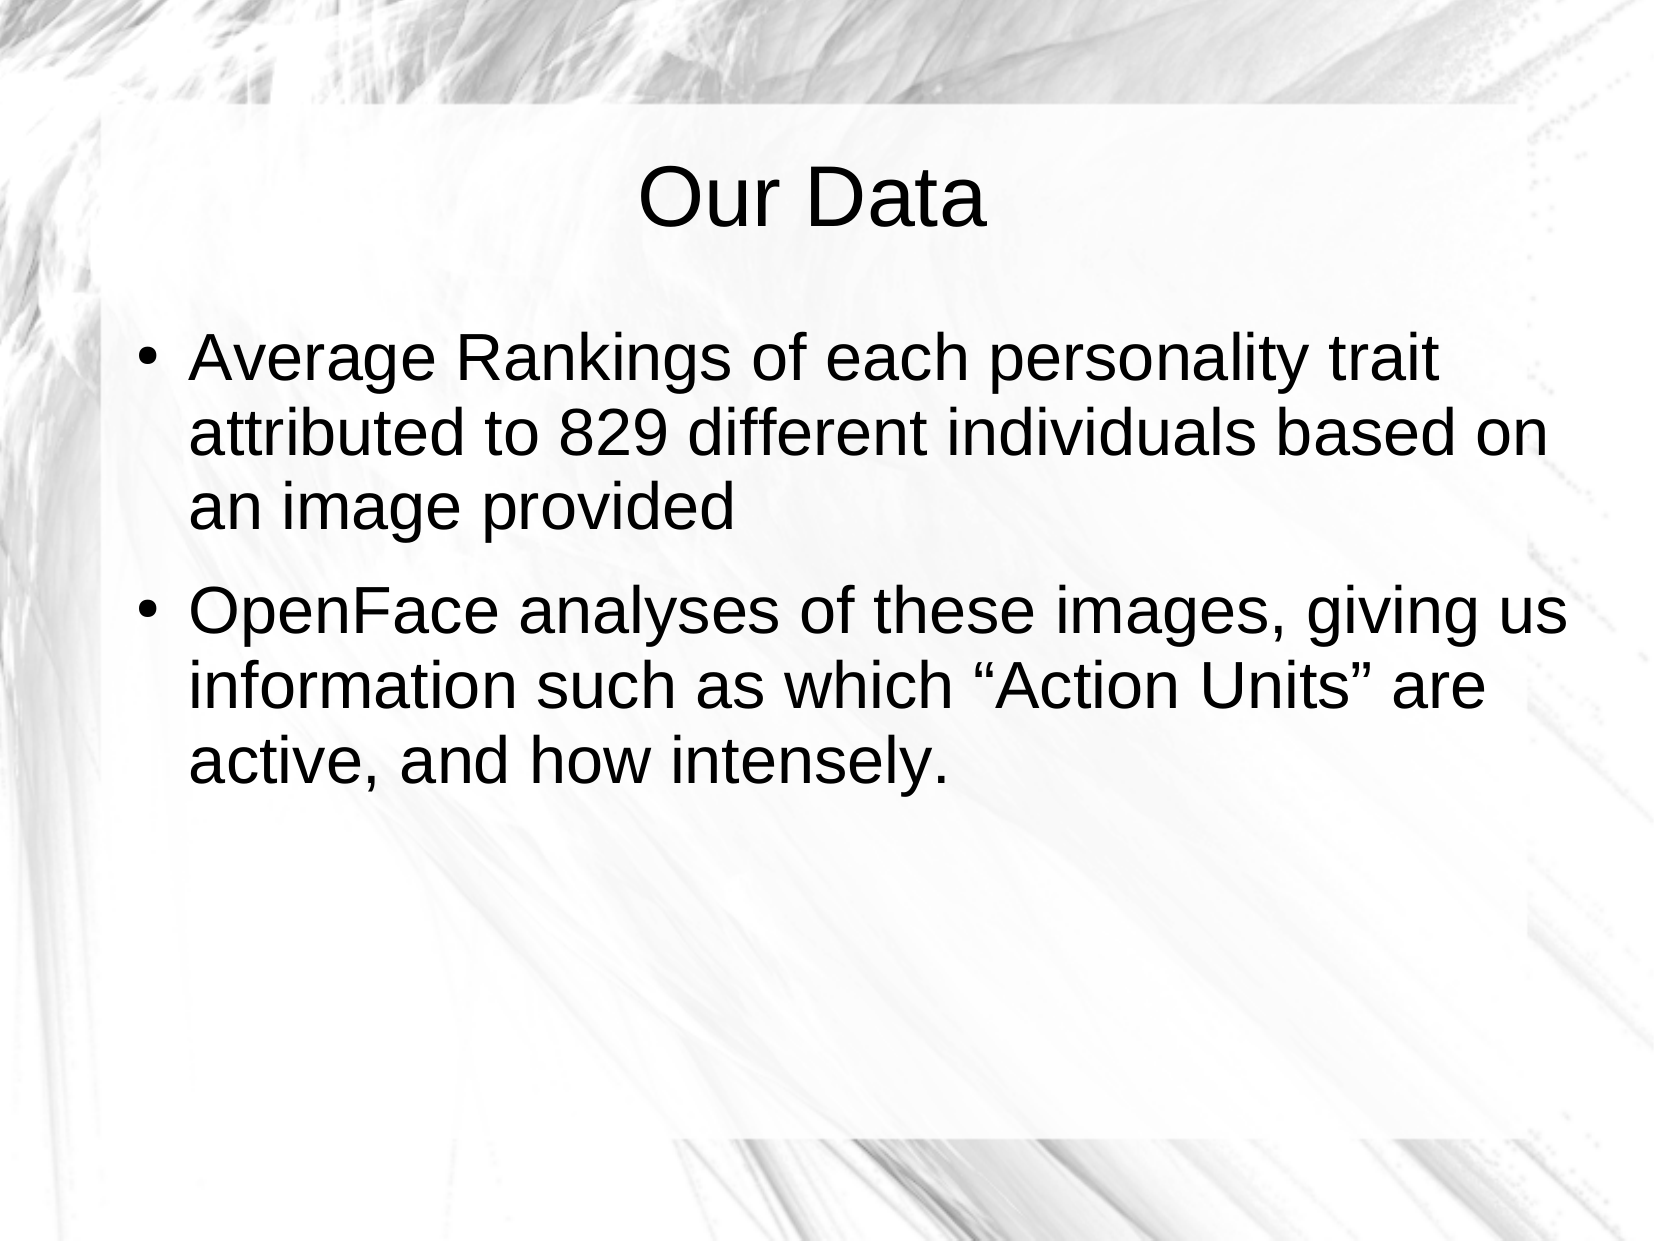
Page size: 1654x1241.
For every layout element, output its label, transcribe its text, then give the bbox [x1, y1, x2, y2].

title Our Data [118, 112, 1506, 281]
picture [0, 0, 1654, 1241]
list Average Rankings of each personality trait attributed to 829 different individuals based on an image provided OpenFace analyses of these images, giving us information such as which “Action Units” are active, and how intensely. [118, 319, 1571, 945]
